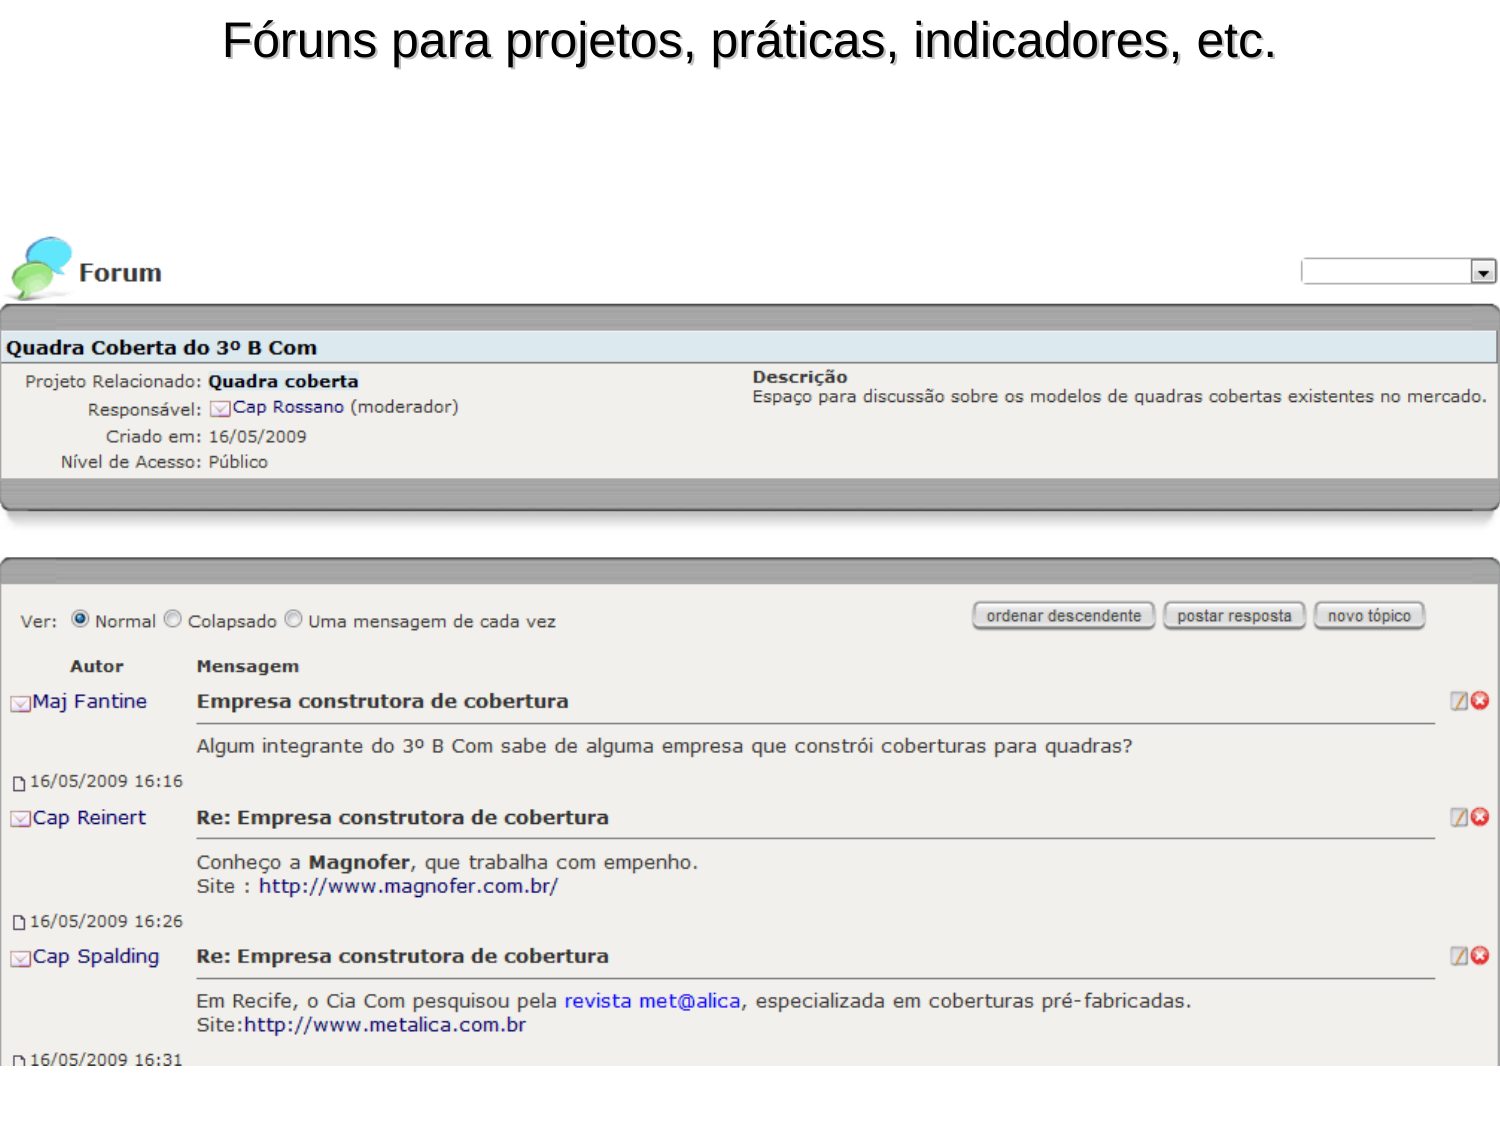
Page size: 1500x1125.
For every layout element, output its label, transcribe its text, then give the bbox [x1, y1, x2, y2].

picture [0, 234, 1500, 1066]
text_box Fóruns para projetos, práticas, indicadores, etc. [0, 0, 1500, 76]
